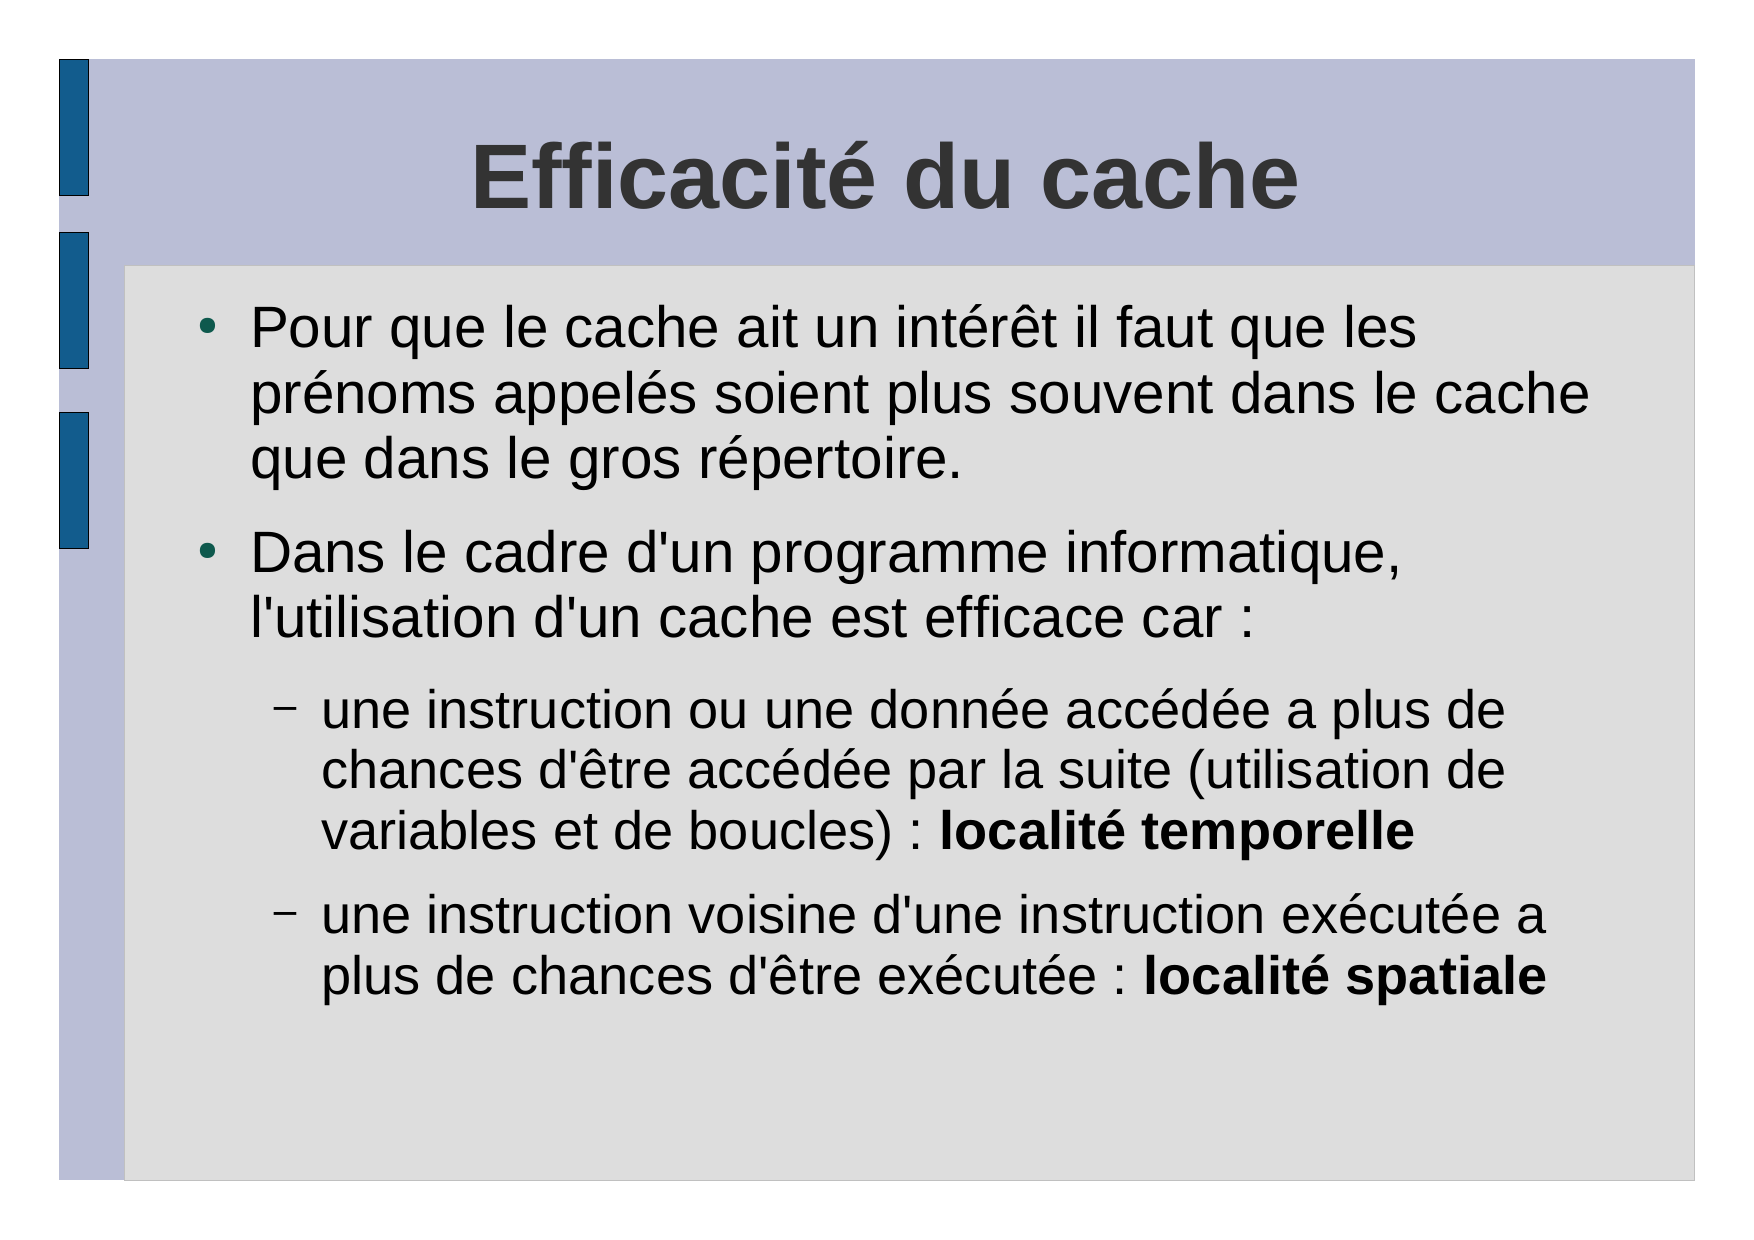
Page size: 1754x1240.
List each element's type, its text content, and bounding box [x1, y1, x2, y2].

list Pour que le cache ait un intérêt il faut que les prénoms appelés soient plus souvent dans le cache que dans le gros répertoire. Dans le cadre d'un programme informatique, l'utilisation d'un cache est efficace car : une instruction ou une donnée accédée a plus de chances d'être accédée par la suite (utilisation de variables et de boucles) : localité temporelle une instruction voisine d'une instruction exécutée a plus de chances d'être exécutée : localité spatiale [179, 295, 1654, 1093]
title Efficacité du cache [118, 88, 1654, 266]
